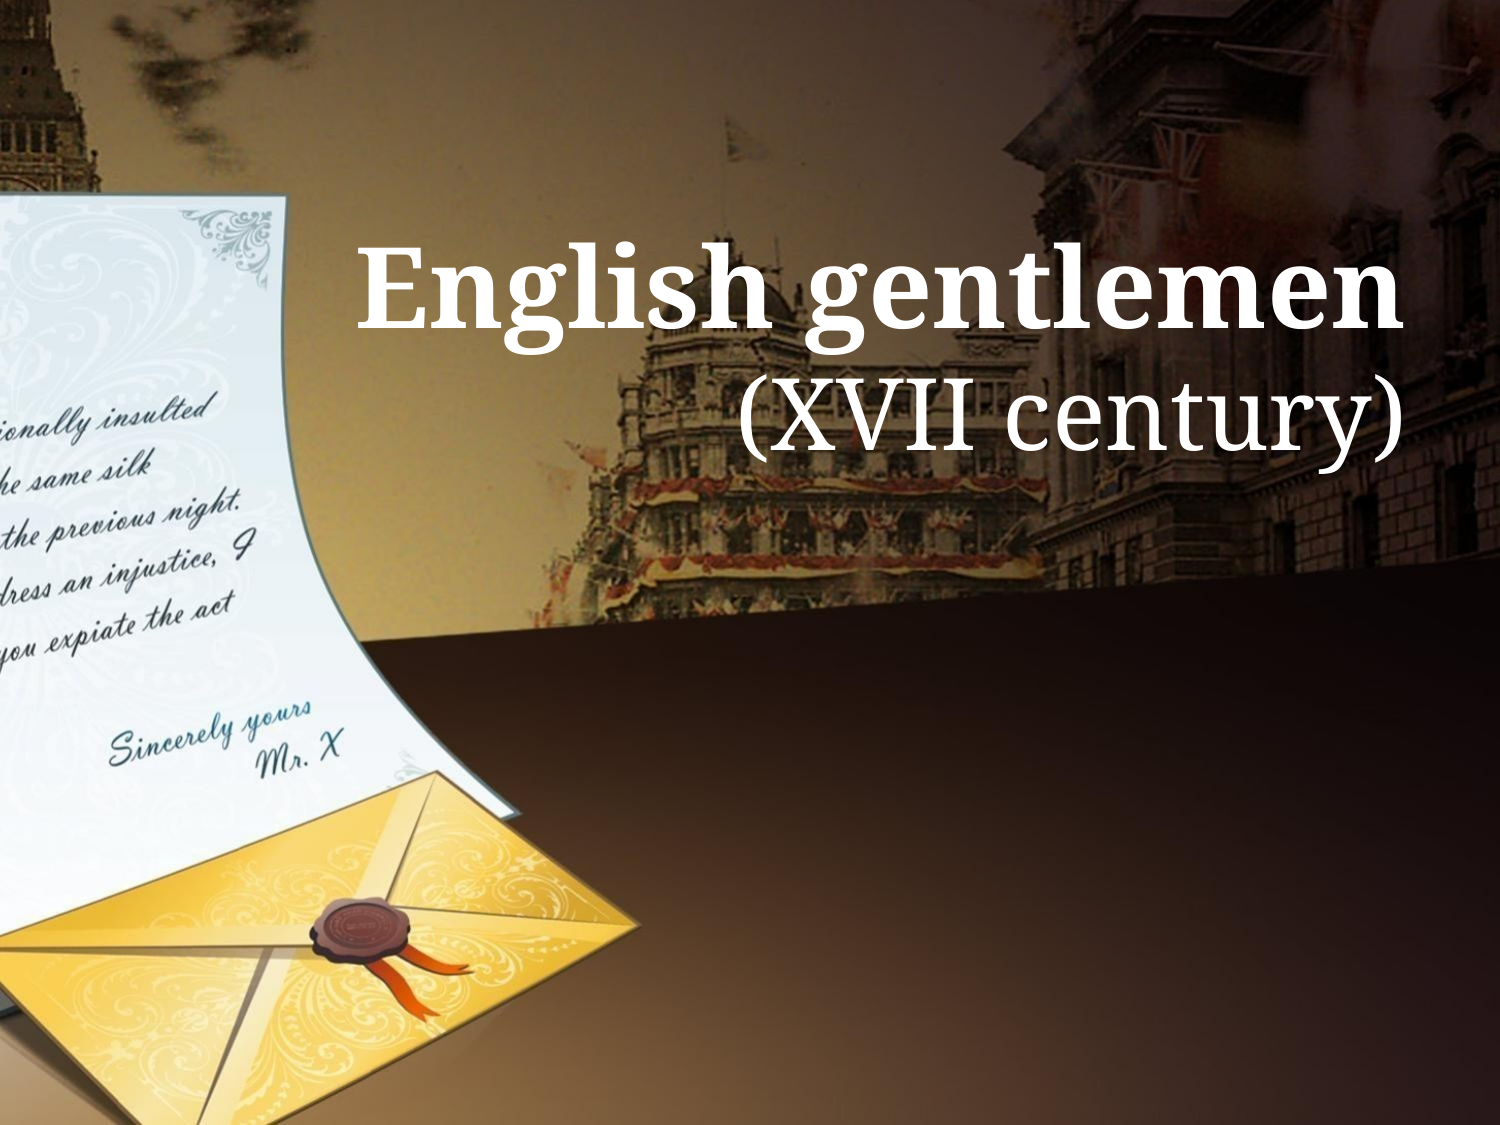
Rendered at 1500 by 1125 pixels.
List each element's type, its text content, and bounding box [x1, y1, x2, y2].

picture [0, 0, 1500, 1125]
title English gentlemen (XVII century) [289, 195, 1422, 479]
